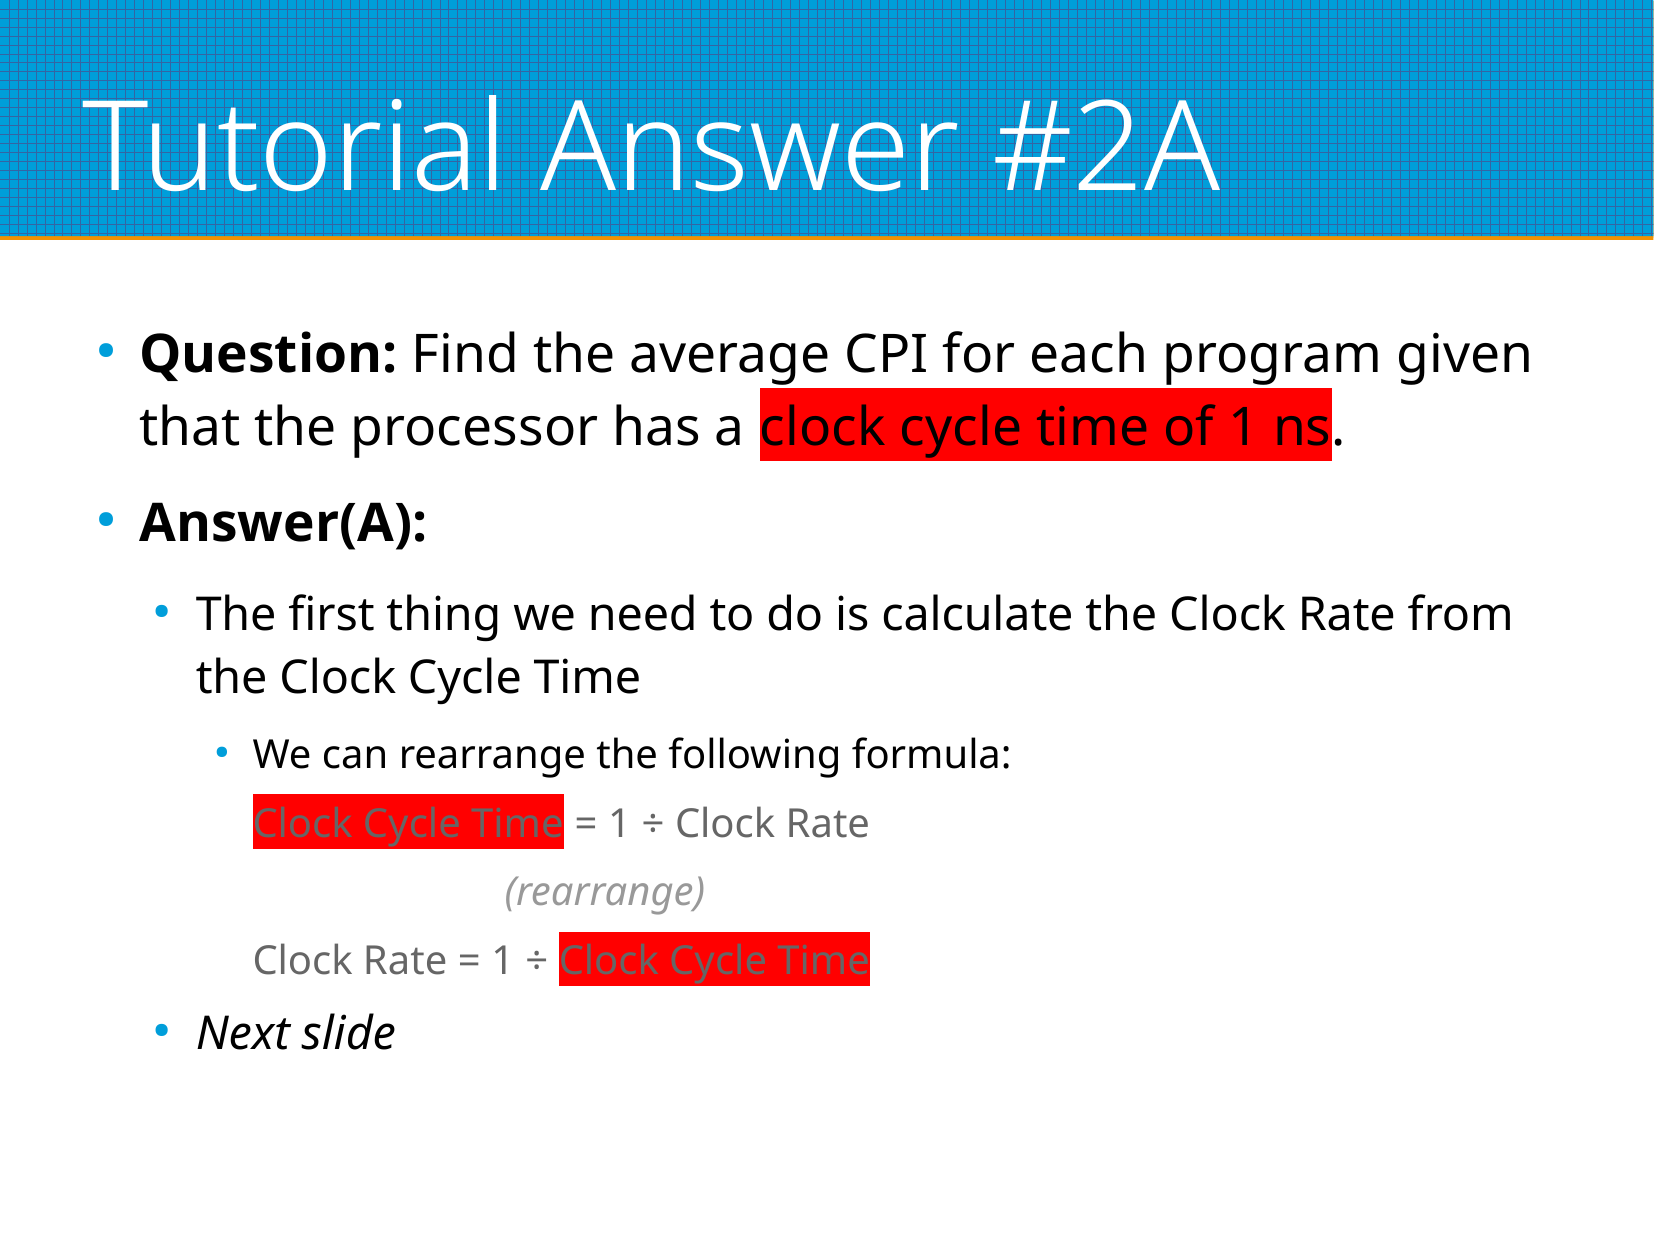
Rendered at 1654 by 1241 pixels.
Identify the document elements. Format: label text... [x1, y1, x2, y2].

list Question: Find the average CPI for each program given that the processor has a clock cycle time of 1 ns. Answer(A): The first thing we need to do is calculate the Clock Rate from the Clock Cycle Time We can rearrange the following formula: Clock Cycle Time = 1 ÷ Clock Rate (rearrange) Clock Rate = 1 ÷ Clock Cycle Time Next slide [82, 314, 1563, 1081]
title Tutorial Answer #2A [82, 19, 1571, 227]
